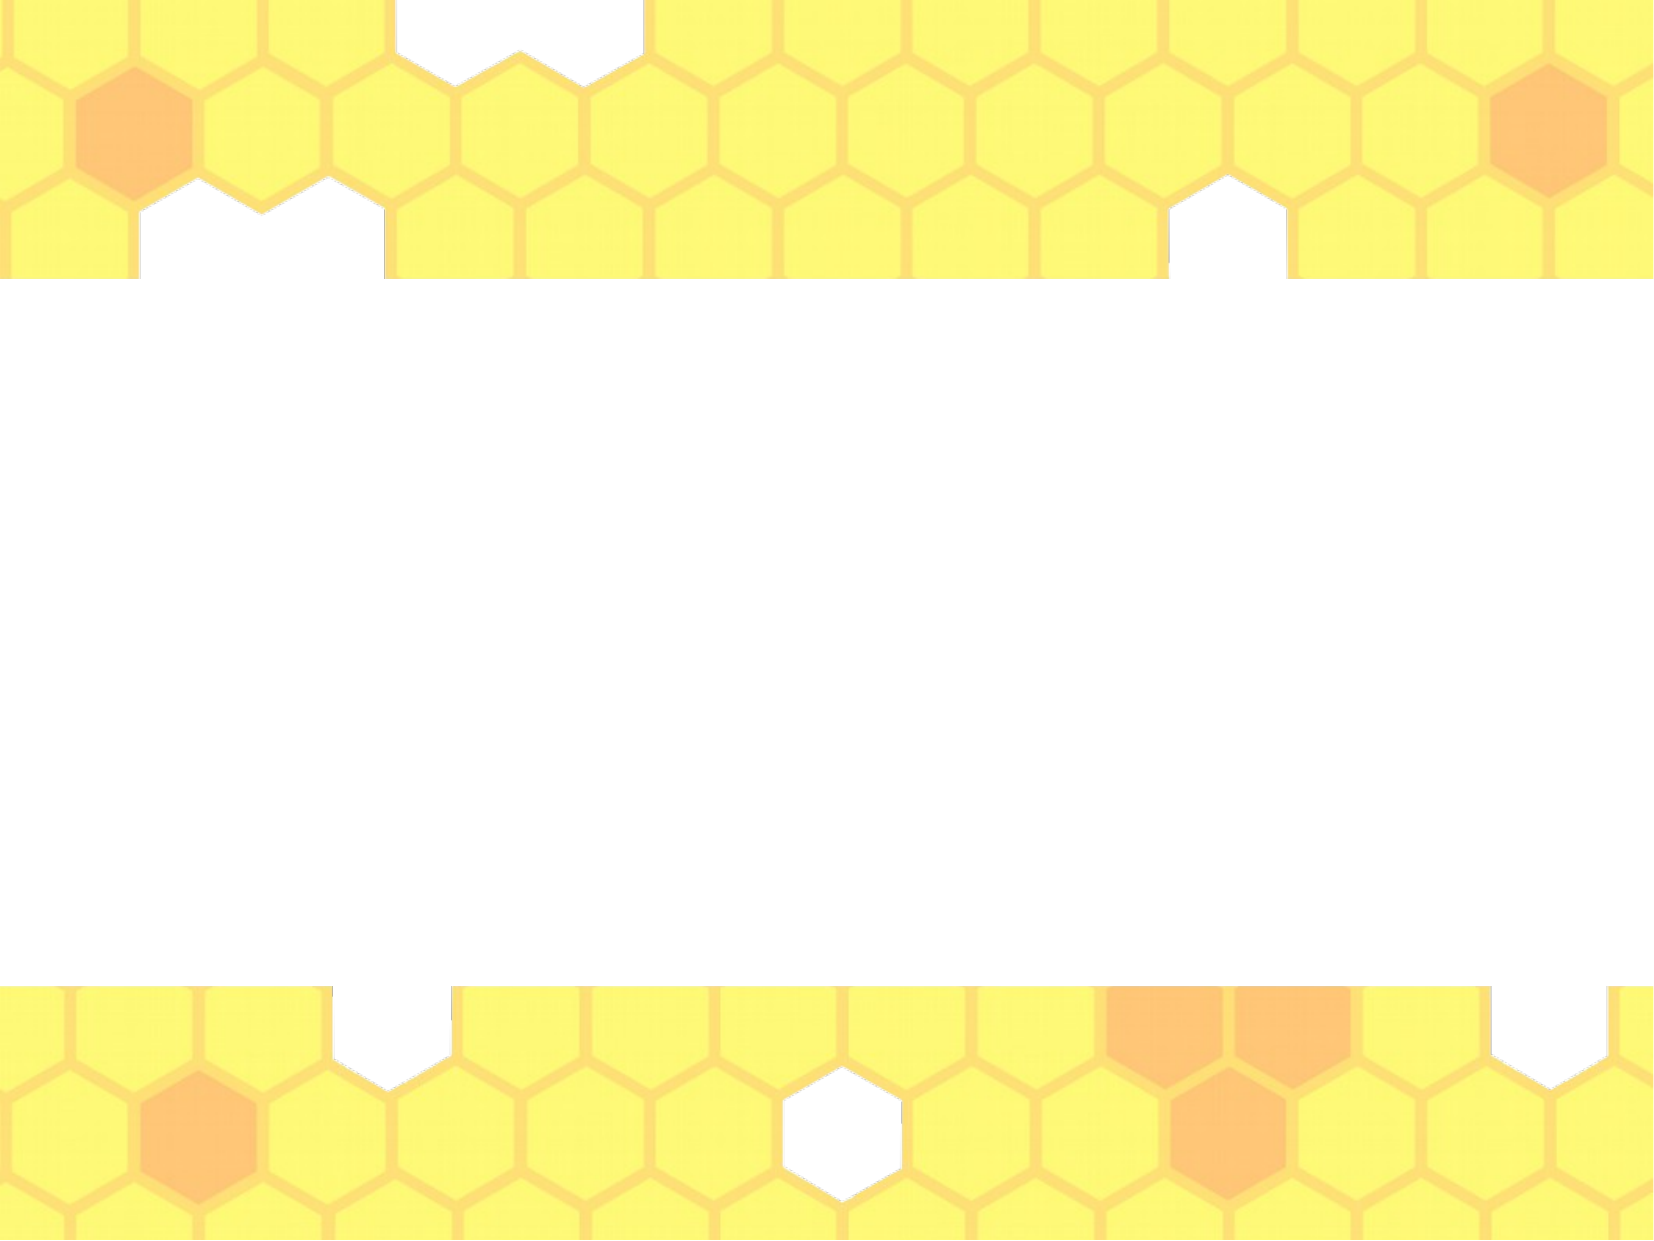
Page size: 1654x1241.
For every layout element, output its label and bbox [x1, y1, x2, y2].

picture [0, 986, 1654, 1240]
picture [0, 0, 1654, 279]
